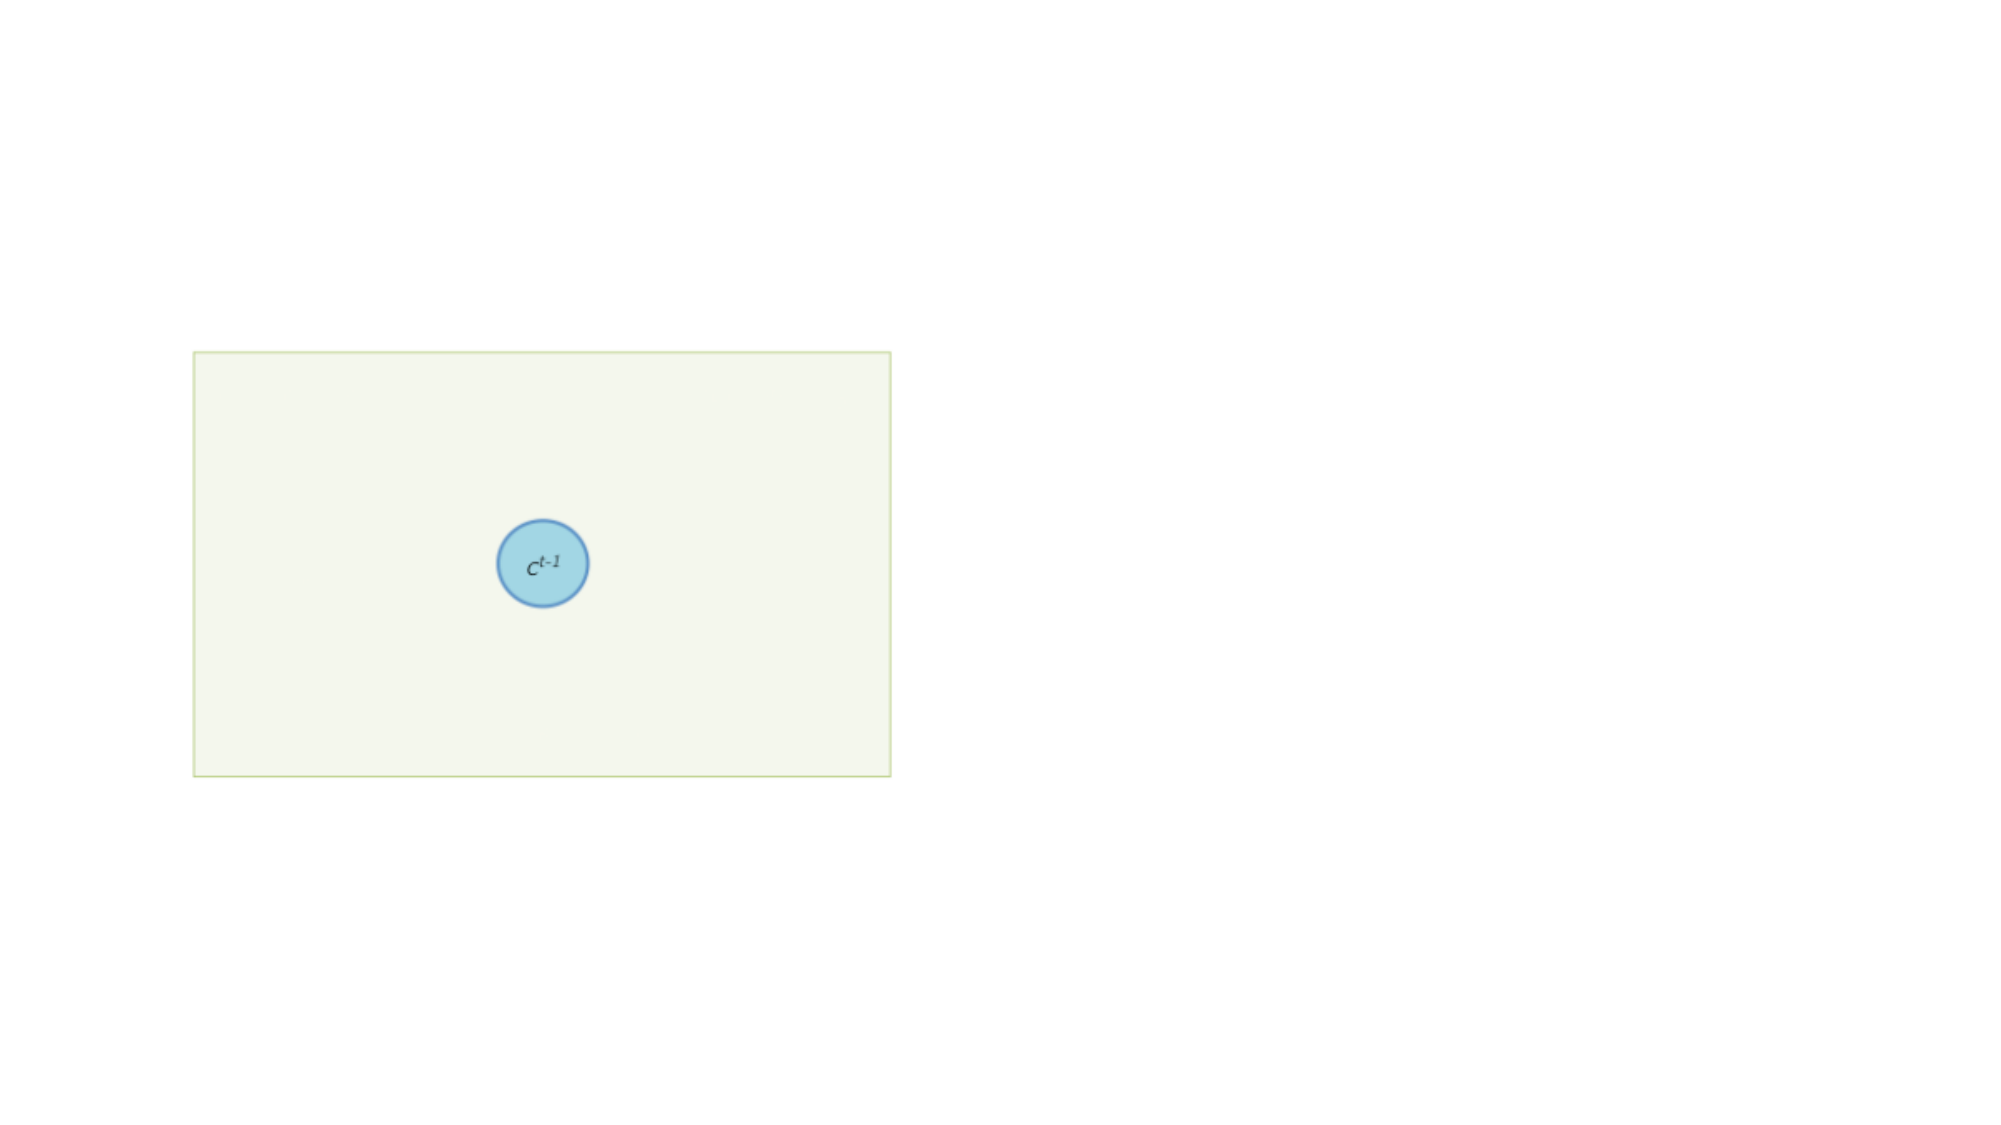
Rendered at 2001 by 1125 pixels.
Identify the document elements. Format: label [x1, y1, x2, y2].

picture [186, 345, 902, 787]
